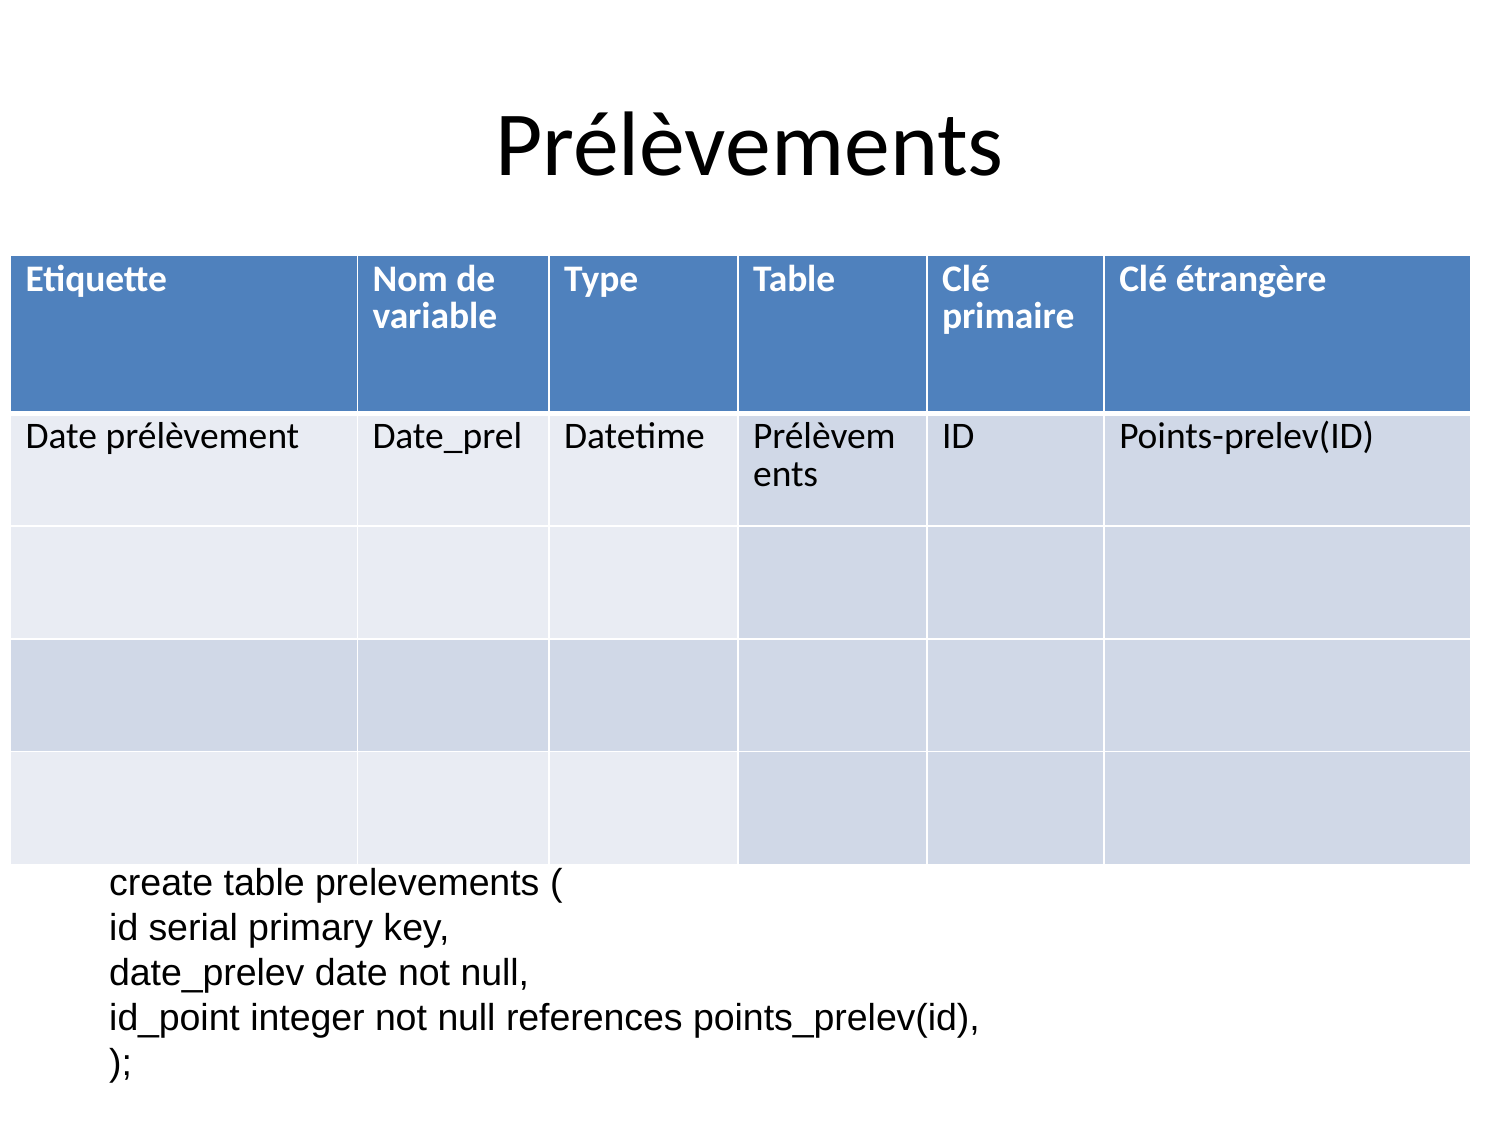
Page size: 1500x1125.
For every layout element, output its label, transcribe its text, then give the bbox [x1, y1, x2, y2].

table_header Etiquette [11, 256, 357, 411]
table_cell Prélèvements [739, 416, 926, 525]
table_cell [928, 640, 1103, 751]
table_cell [358, 527, 548, 638]
table_cell [550, 527, 737, 638]
table_cell [11, 527, 357, 638]
text_box create table prelevements ( id serial primary key, date_prelev date not null, id_point integer not null references points_prelev(id), ); [94, 850, 1382, 1125]
table_cell [1105, 640, 1470, 751]
table_cell [1105, 527, 1470, 638]
table_cell Date_prel [358, 416, 548, 525]
table_cell Date prélèvement [11, 416, 357, 525]
table_cell [928, 752, 1103, 850]
table_cell [550, 752, 737, 850]
table_header Clé primaire [928, 256, 1103, 411]
table_cell [550, 640, 737, 751]
table_cell Datetime [550, 416, 737, 525]
text_box Prélèvements [74, 45, 1425, 233]
table_cell [1105, 752, 1470, 864]
table_cell [11, 752, 357, 864]
table_header Nom de variable [358, 256, 548, 411]
table_cell [928, 527, 1103, 638]
table_cell [11, 640, 357, 751]
table_cell [739, 752, 926, 850]
table_cell [358, 640, 548, 751]
table_cell [739, 527, 926, 638]
table_cell [358, 752, 548, 850]
table_cell Points-prelev(ID) [1105, 416, 1470, 525]
table_cell ID [928, 416, 1103, 525]
table_header Clé étrangère [1105, 256, 1470, 411]
table_header Table [739, 256, 926, 411]
table_cell [739, 640, 926, 751]
table_header Type [550, 256, 737, 411]
